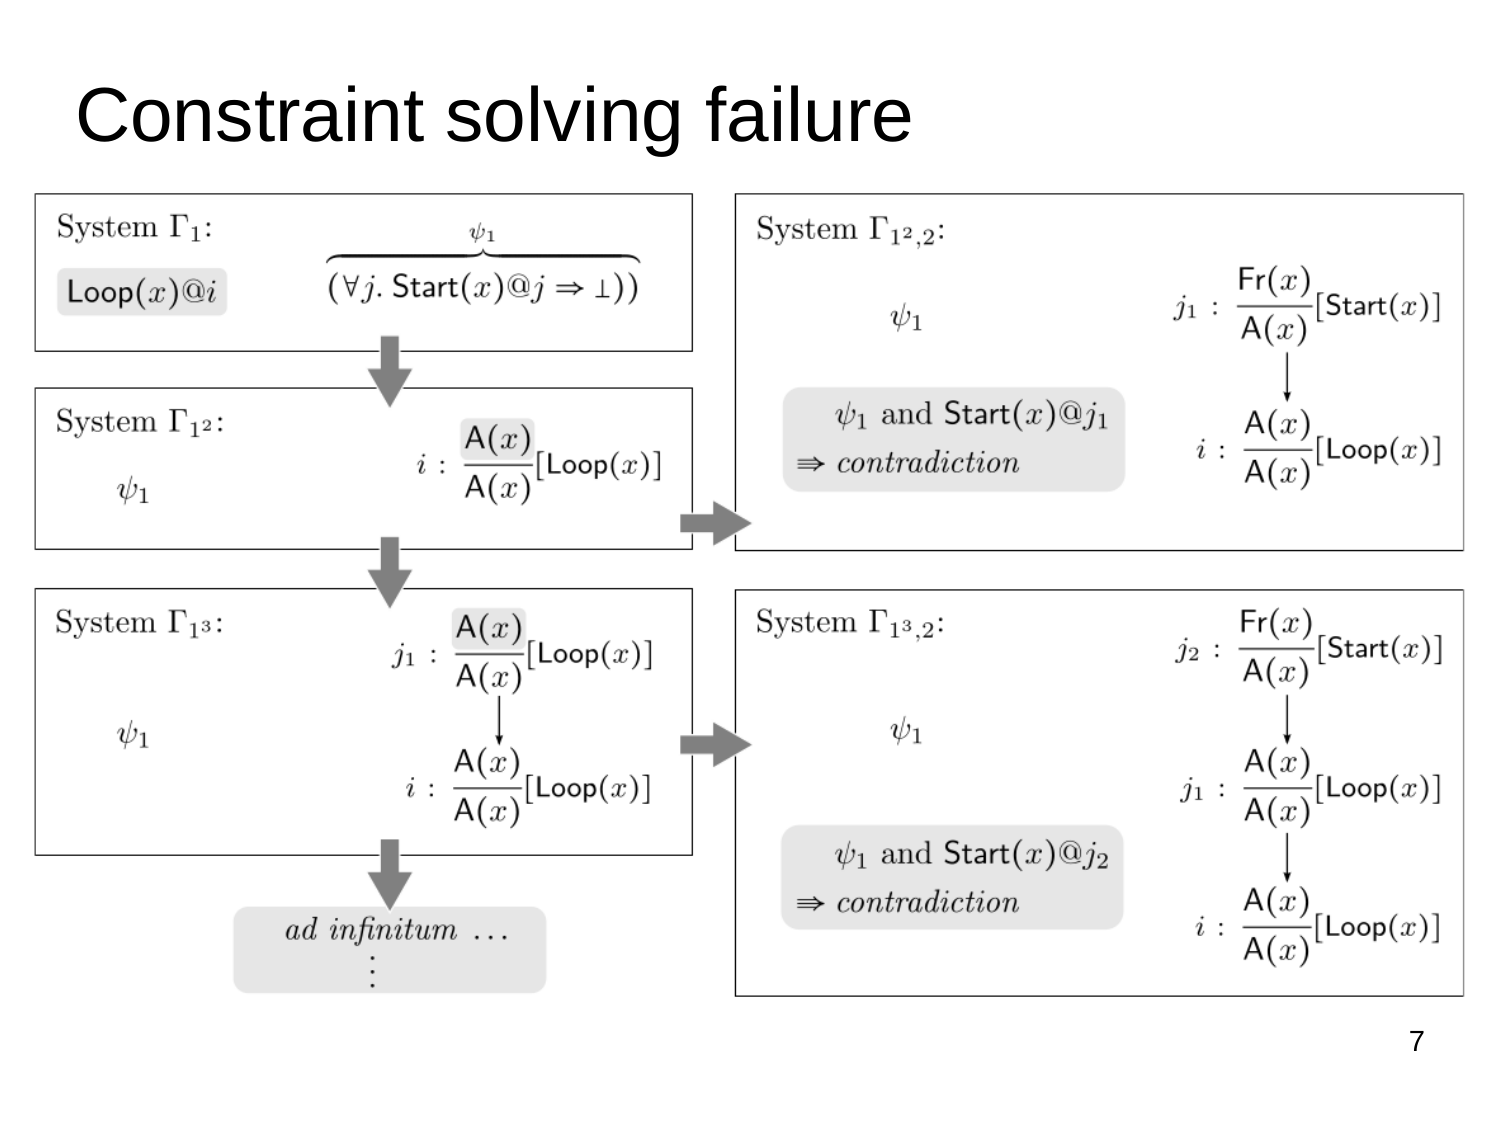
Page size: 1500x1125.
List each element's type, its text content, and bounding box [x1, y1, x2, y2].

picture [22, 187, 1472, 1002]
title Constraint solving failure [75, 44, 1425, 185]
